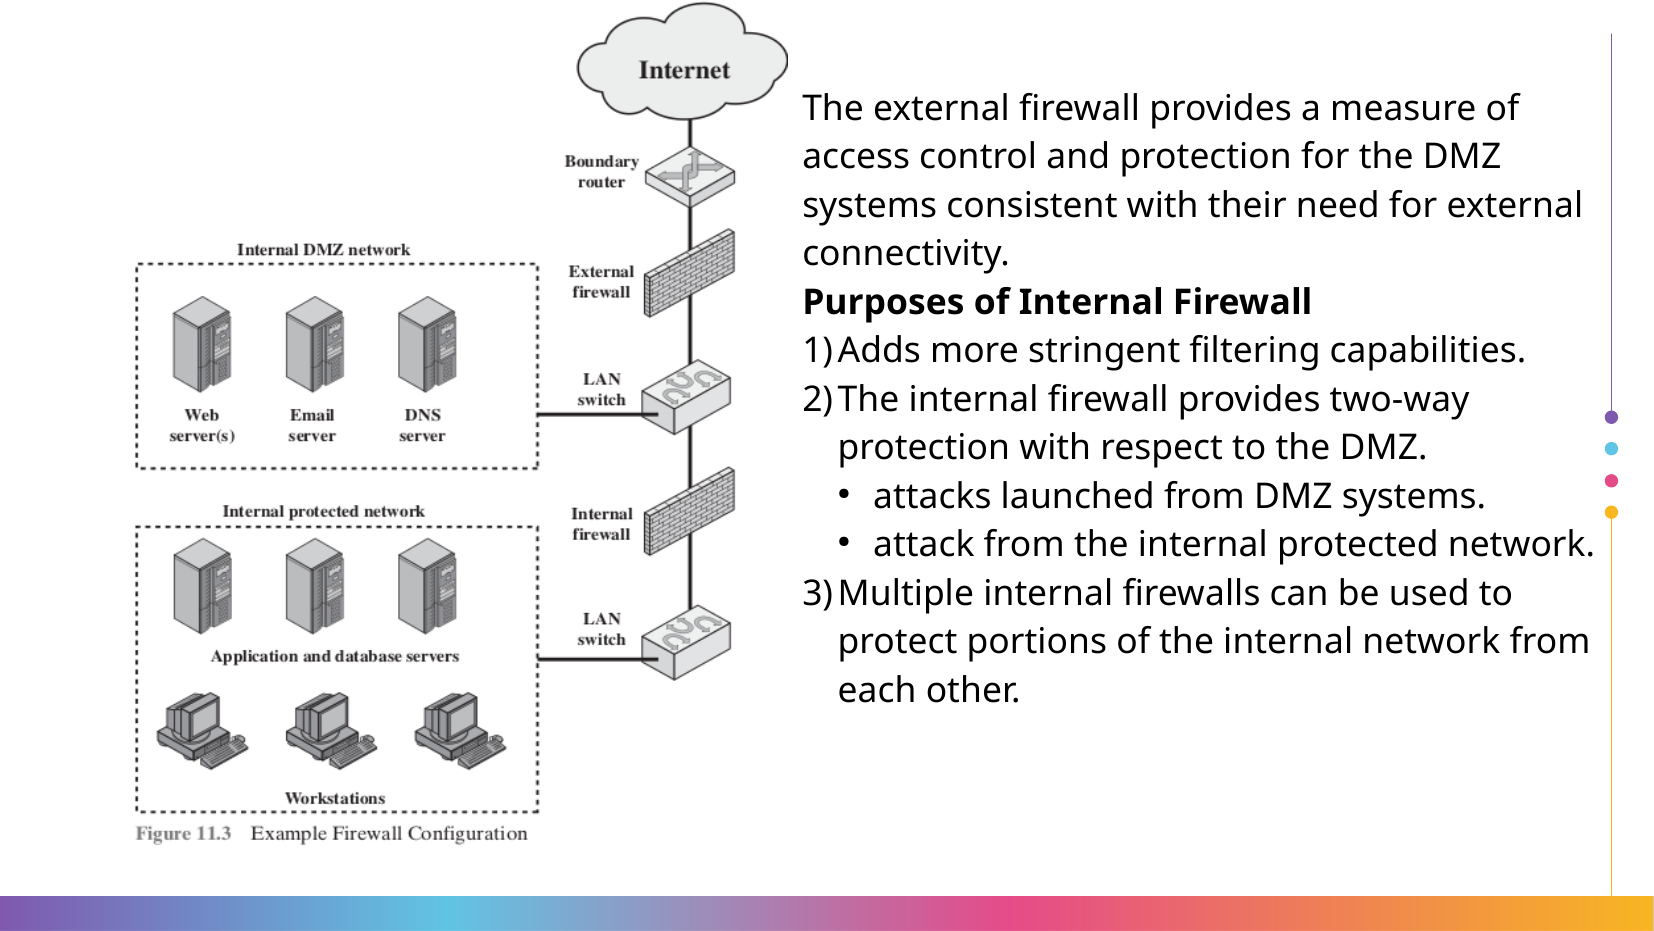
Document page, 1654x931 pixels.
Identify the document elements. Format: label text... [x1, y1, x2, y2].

picture [0, 896, 1654, 931]
picture [129, 0, 788, 863]
text_box The external firewall provides a measure of access control and protection for the DMZ systems consistent with their need for external connectivity. Purposes of Internal Firewall Adds more stringent filtering capabilities. The internal firewall provides two-way protection with respect to the DMZ. attacks launched from DMZ systems. attack from the internal protected network. Multiple internal firewalls can be used to protect portions of the internal network from each other. [787, 75, 1613, 899]
